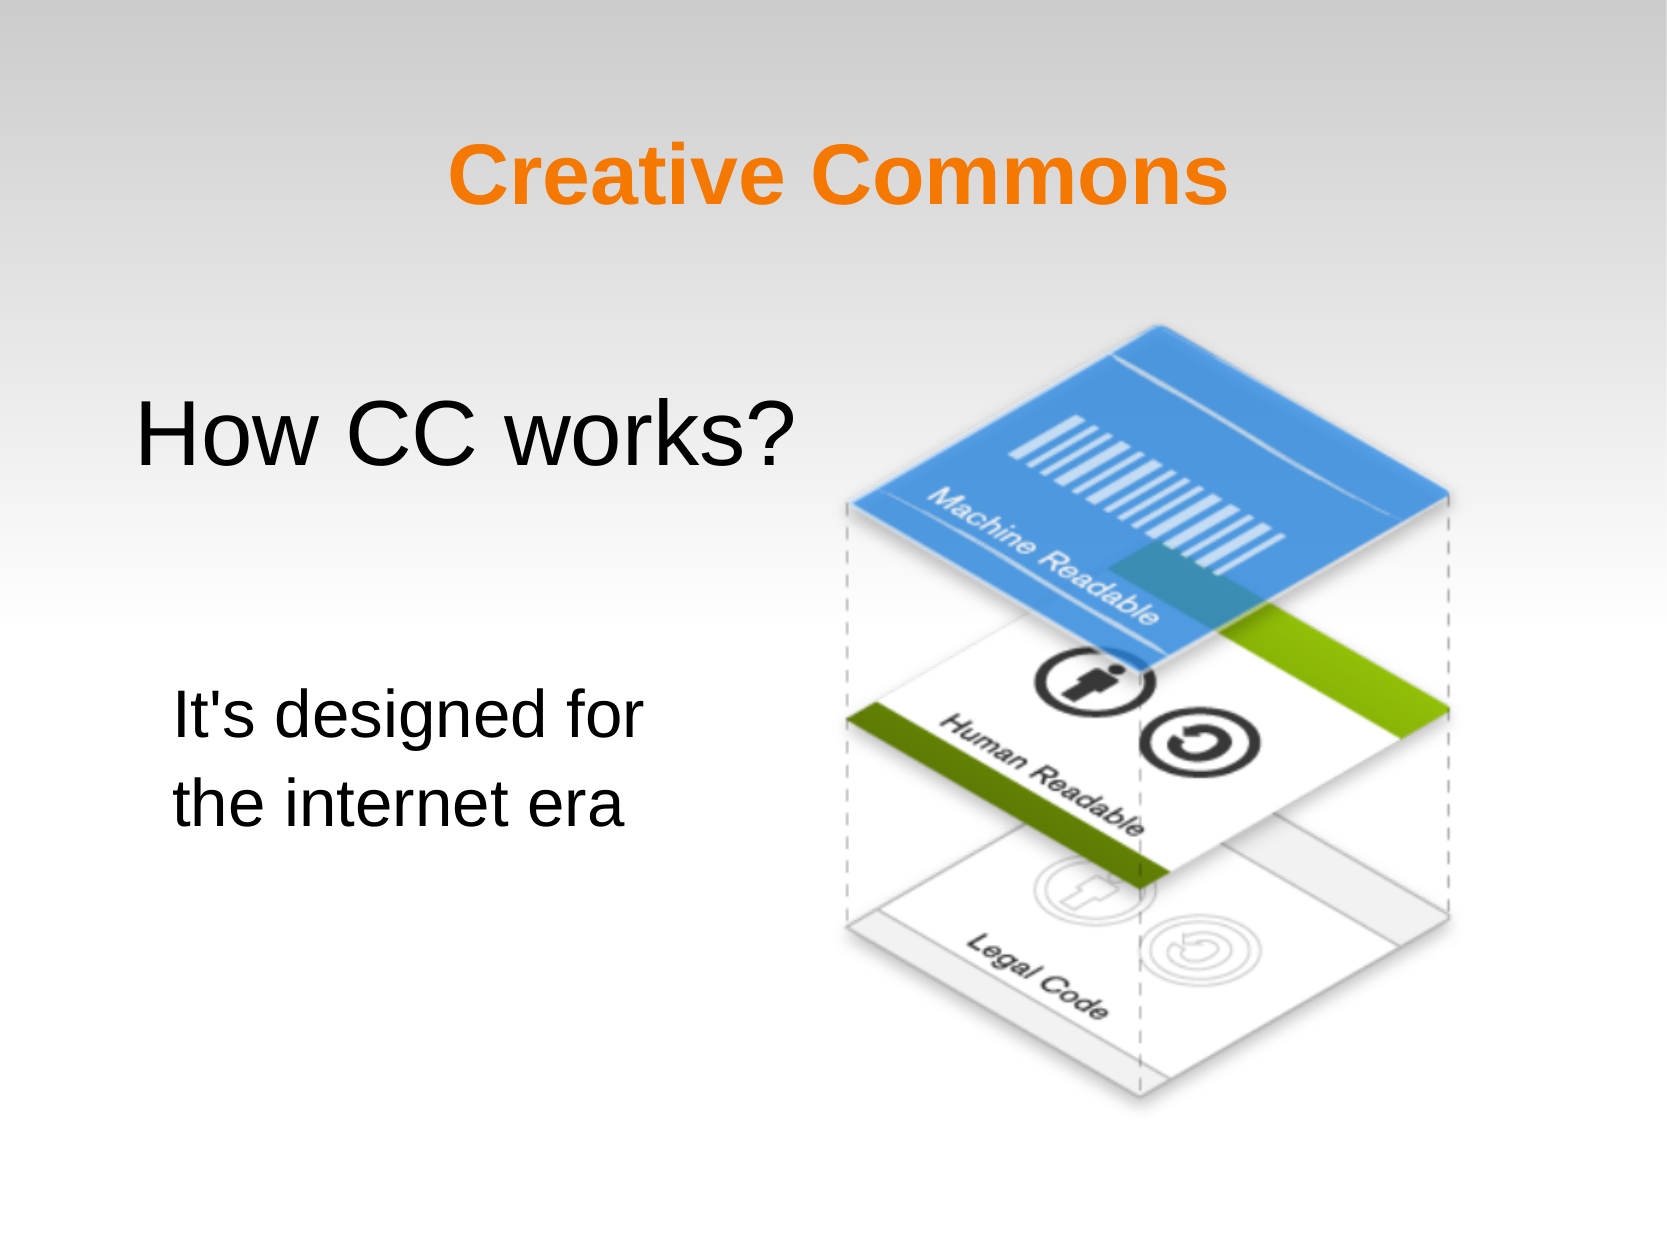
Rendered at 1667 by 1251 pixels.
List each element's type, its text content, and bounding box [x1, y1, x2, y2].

picture [0, 0, 1667, 1250]
title Creative Commons [83, 51, 1596, 272]
text_box How CC works? [128, 354, 867, 497]
text_box It's designed for the internet era [166, 654, 716, 913]
